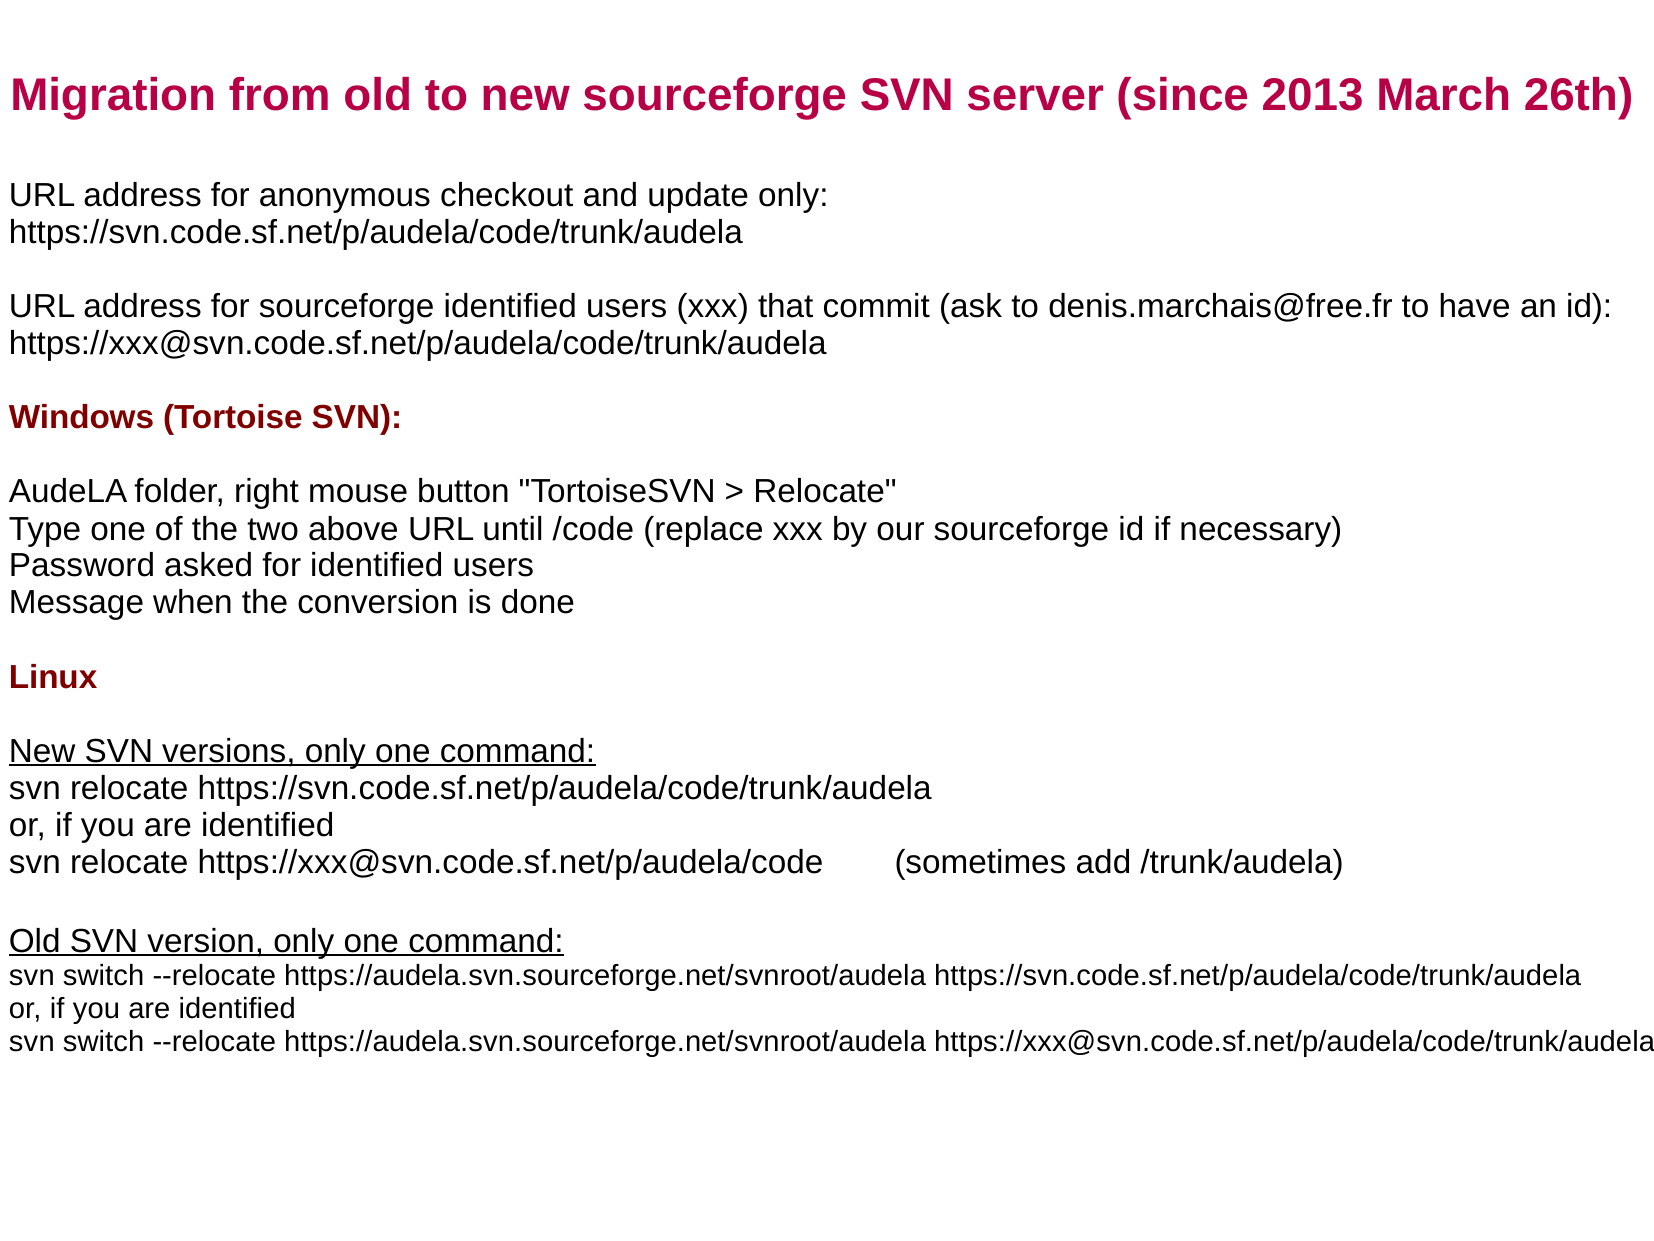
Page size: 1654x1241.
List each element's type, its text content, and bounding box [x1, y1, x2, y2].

text_box Migration from old to new sourceforge SVN server (since 2013 March 26th) [0, 61, 1650, 129]
text_box URL address for anonymous checkout and update only: https://svn.code.sf.net/p/audela/code/trunk/audela URL address for sourceforge identified users (xxx) that commit (ask to denis.marchais@free.fr to have an id): https://xxx@svn.code.sf.net/p/audela/code/trunk/audela Windows (Tortoise SVN): AudeLA folder, right mouse button "TortoiseSVN > Relocate" Type one of the two above URL until /code (replace xxx by our sourceforge id if necessary) Password asked for identified users Message when the conversion is done Linux New SVN versions, only one command: svn relocate https://svn.code.sf.net/p/audela/code/trunk/audela or, if you are identified svn relocate https://xxx@svn.code.sf.net/p/audela/code (sometimes add /trunk/audela) Old SVN version, only one command: svn switch --relocate https://audela.svn.sourceforge.net/svnroot/audela https://svn.code.sf.net/p/audela/code/trunk/audela or, if you are identified svn switch --relocate https://audela.svn.sourceforge.net/svnroot/audela https://xxx@svn.code.sf.net/p/audela/code/trunk/audela [0, 169, 1654, 1189]
